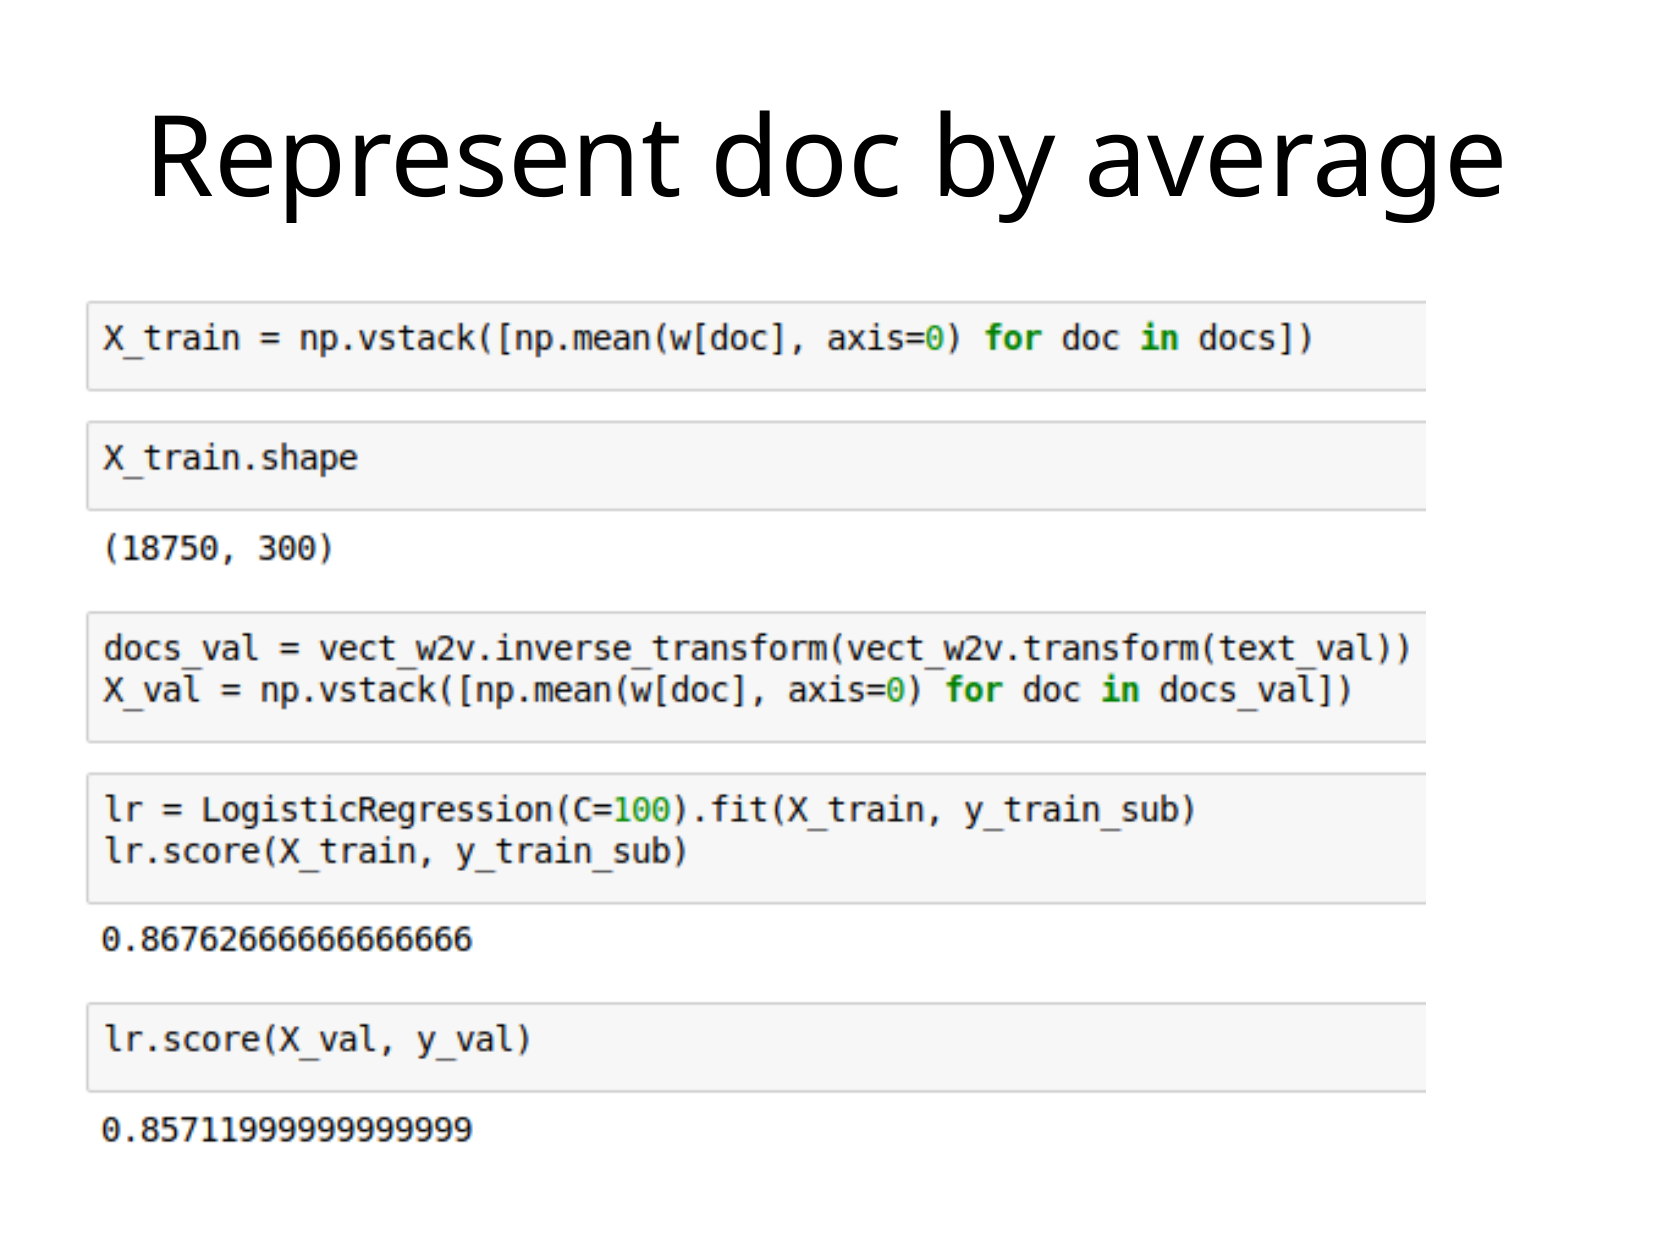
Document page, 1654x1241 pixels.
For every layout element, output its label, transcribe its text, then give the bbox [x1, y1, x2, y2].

title Represent doc by average [82, 49, 1571, 257]
picture [82, 287, 1426, 1174]
